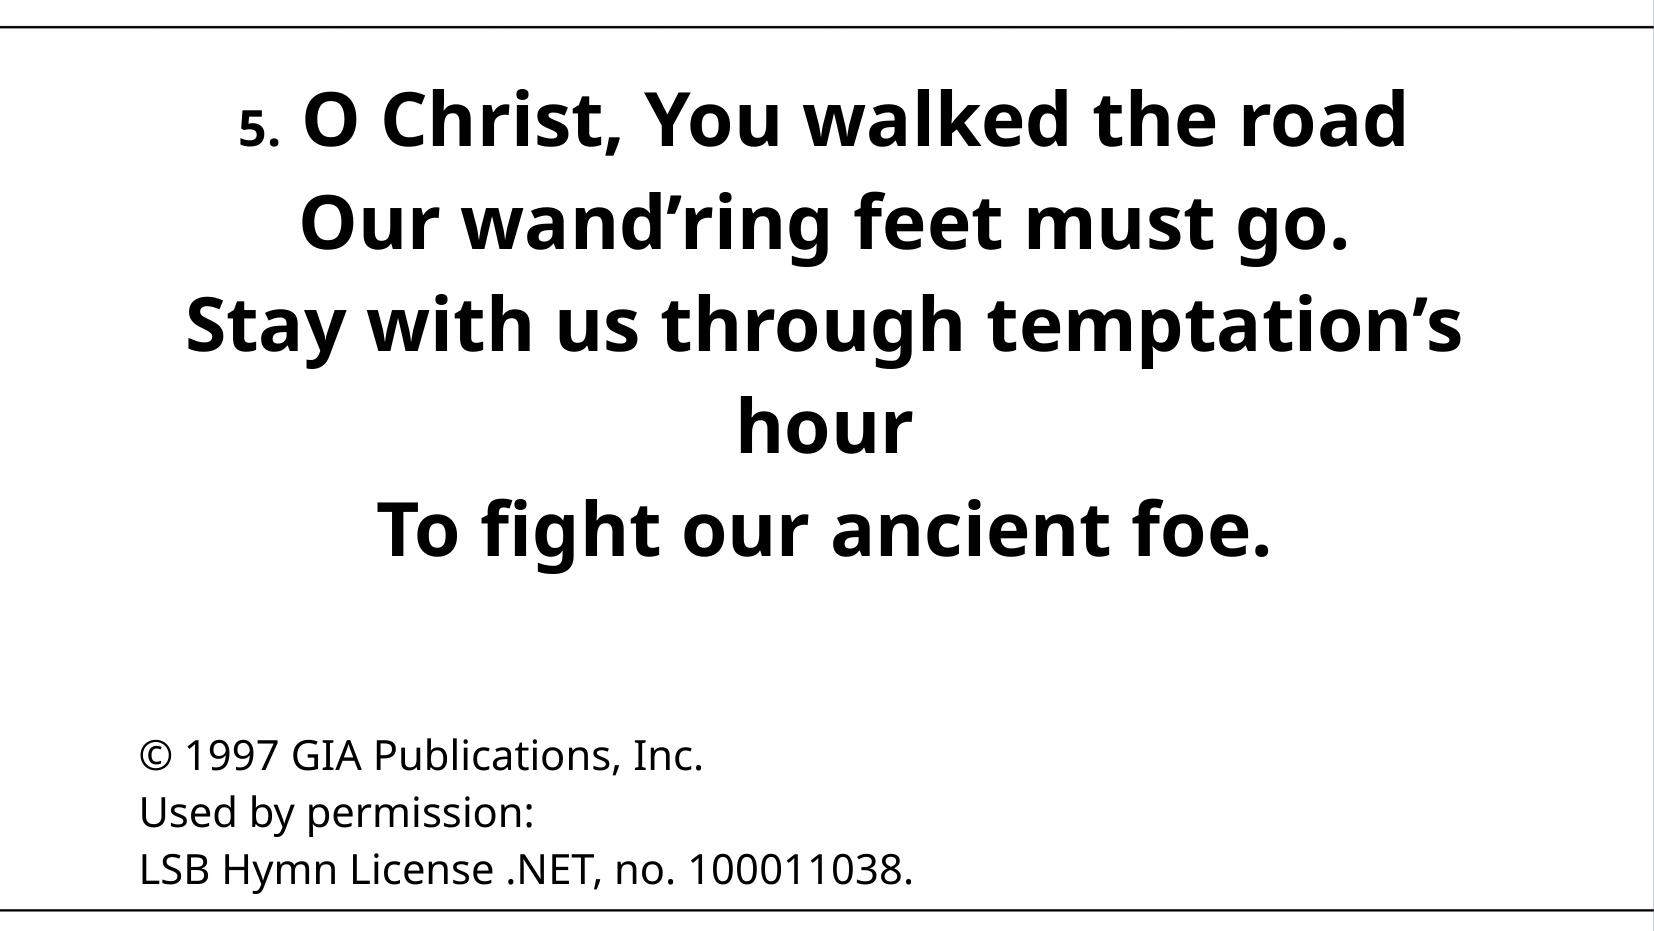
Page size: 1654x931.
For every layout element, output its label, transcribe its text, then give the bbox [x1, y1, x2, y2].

picture [0, 0, 1654, 931]
text_box 5. O Christ, You walked the road Our wand’ring feet must go. Stay with us through temptation’s hour To fight our ancient foe. © 1997 GIA Publications, Inc. Used by permission: LSB Hymn License .NET, no. 100011038. [105, 59, 1545, 836]
